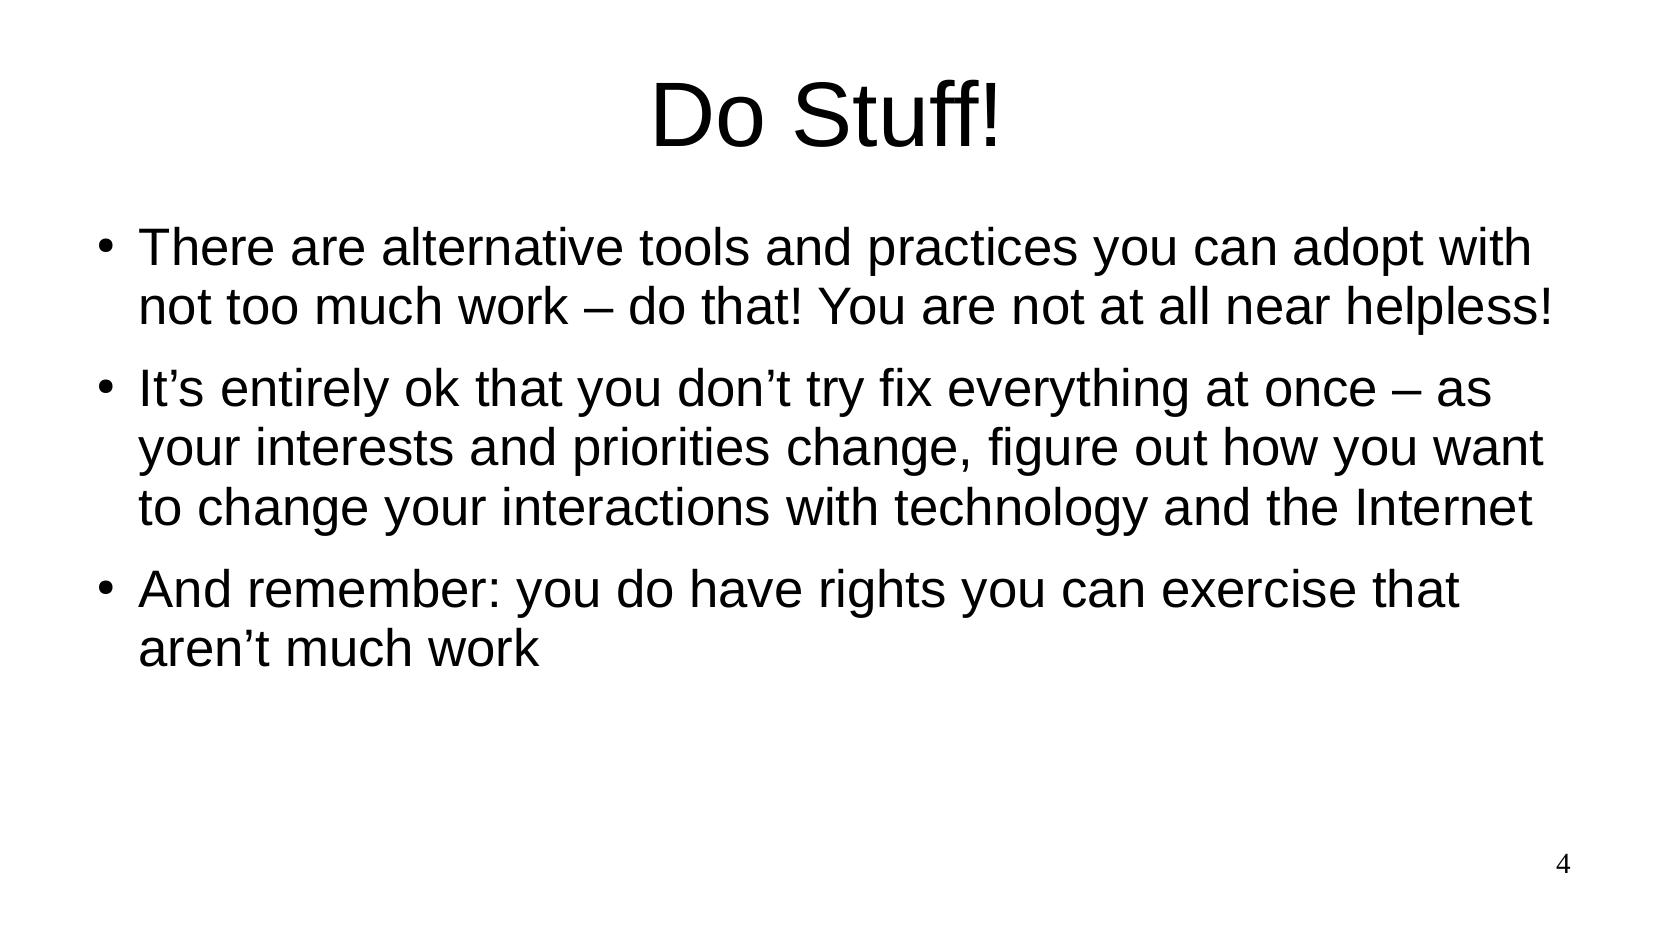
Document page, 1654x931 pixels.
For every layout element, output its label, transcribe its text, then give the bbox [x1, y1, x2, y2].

title Do Stuff! [82, 37, 1571, 193]
list There are alternative tools and practices you can adopt with not too much work – do that! You are not at all near helpless! It’s entirely ok that you don’t try fix everything at once – as your interests and priorities change, figure out how you want to change your interactions with technology and the Internet And remember: you do have rights you can exercise that aren’t much work [82, 217, 1571, 758]
